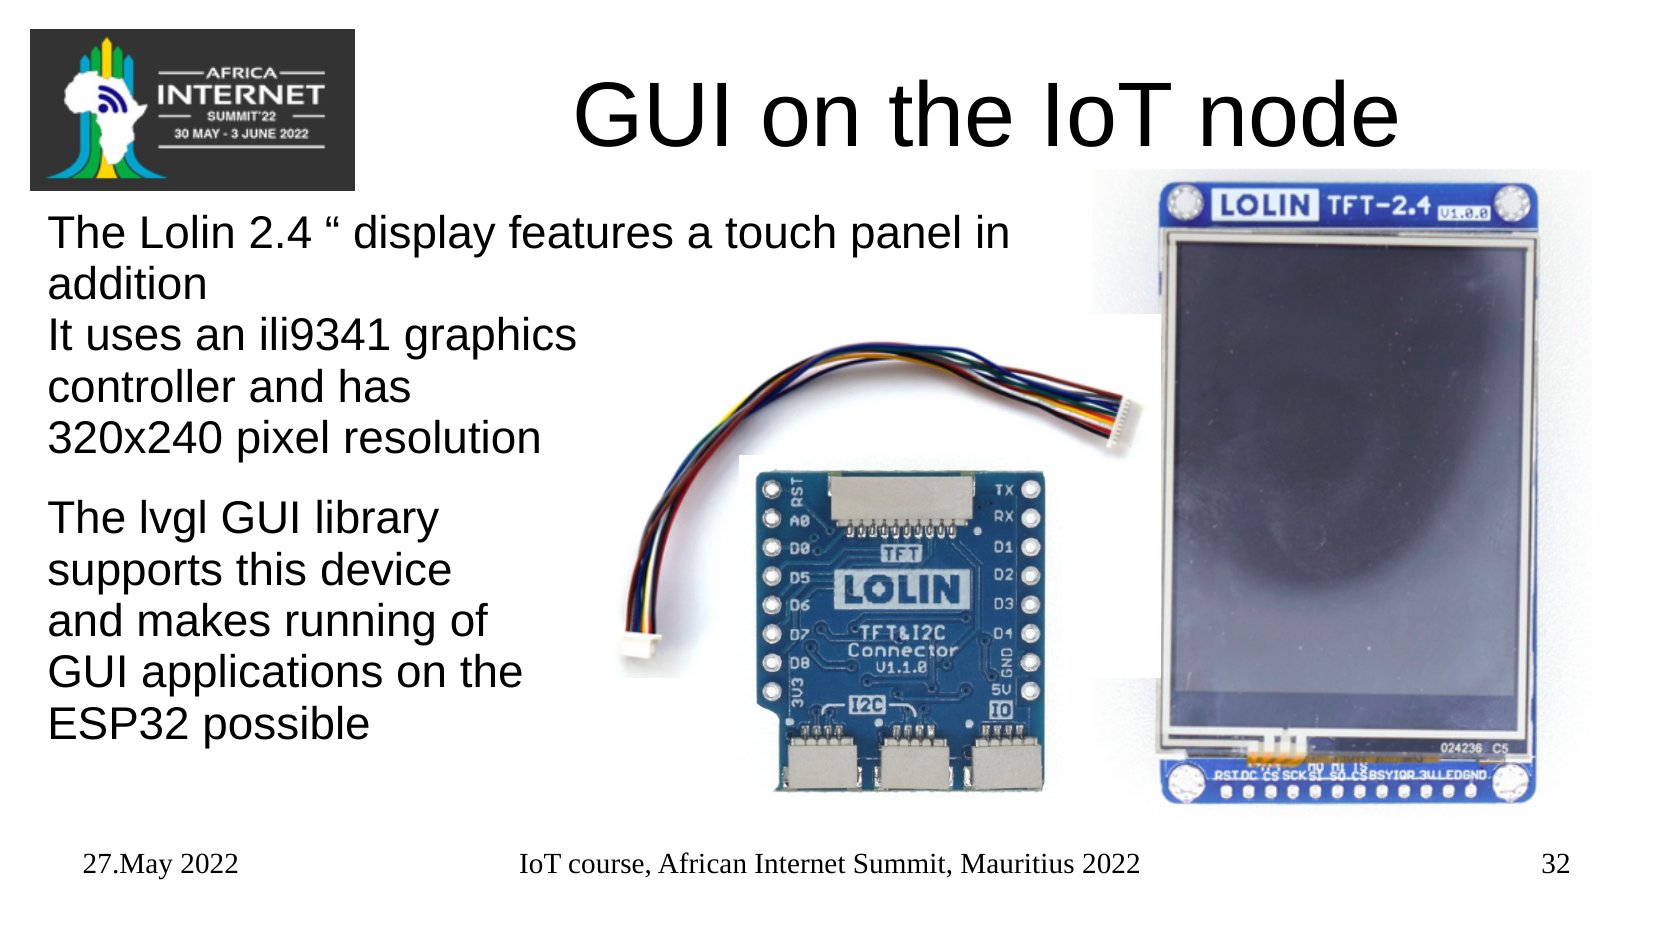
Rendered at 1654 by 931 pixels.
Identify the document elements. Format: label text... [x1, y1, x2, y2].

picture [590, 149, 1592, 827]
list The Lolin 2.4 “ display features a touch panel in addition It uses an ili9341 graphics controller and has 320x240 pixel resolution The lvgl GUI library supports this device and makes running of GUI applications on the ESP32 possible [47, 206, 1092, 827]
title GUI on the IoT node [403, 37, 1571, 193]
picture [30, 29, 355, 191]
